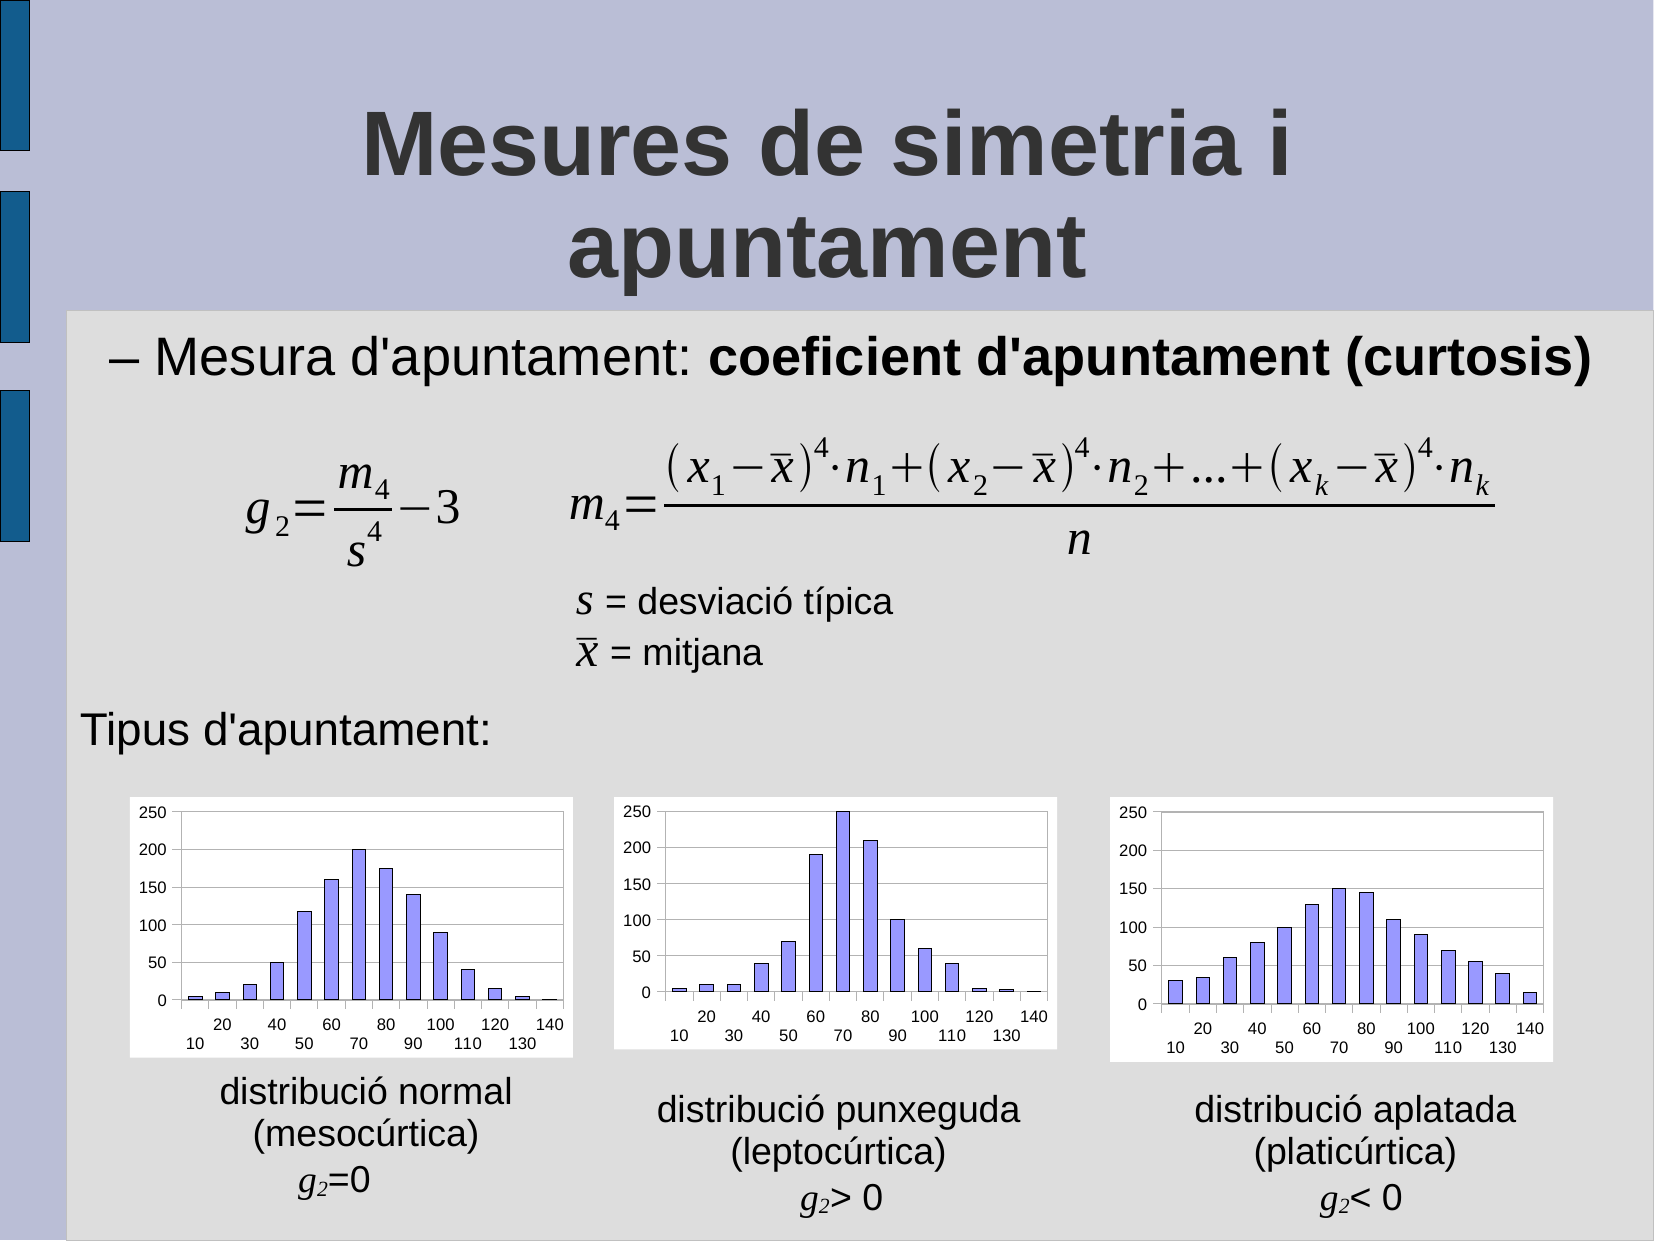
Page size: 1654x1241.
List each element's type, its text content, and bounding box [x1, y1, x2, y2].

text_box distribució aplatada (platicúrtica) [1074, 1080, 1636, 1180]
text_box g2=0 [283, 1151, 402, 1222]
chart [567, 622, 606, 678]
chart [129, 797, 573, 1058]
text_box – Mesura d'apuntament: coeficient d'apuntament (curtosis) [94, 318, 1625, 396]
text_box Tipus d'apuntament: [64, 696, 532, 763]
text_box s = desviació típica = mitjana [561, 566, 1093, 683]
text_box distribució normal (mesocúrtica) [159, 1062, 573, 1162]
text_box distribució punxeguda (leptocúrtica) [543, 1080, 1074, 1180]
text_box g2< 0 [1305, 1169, 1424, 1239]
chart [1110, 797, 1554, 1062]
chart [236, 442, 467, 577]
title Mesures de simetria i apuntament [121, 91, 1534, 299]
chart [614, 797, 1058, 1050]
text_box g2> 0 [785, 1169, 904, 1239]
chart [561, 431, 1504, 565]
